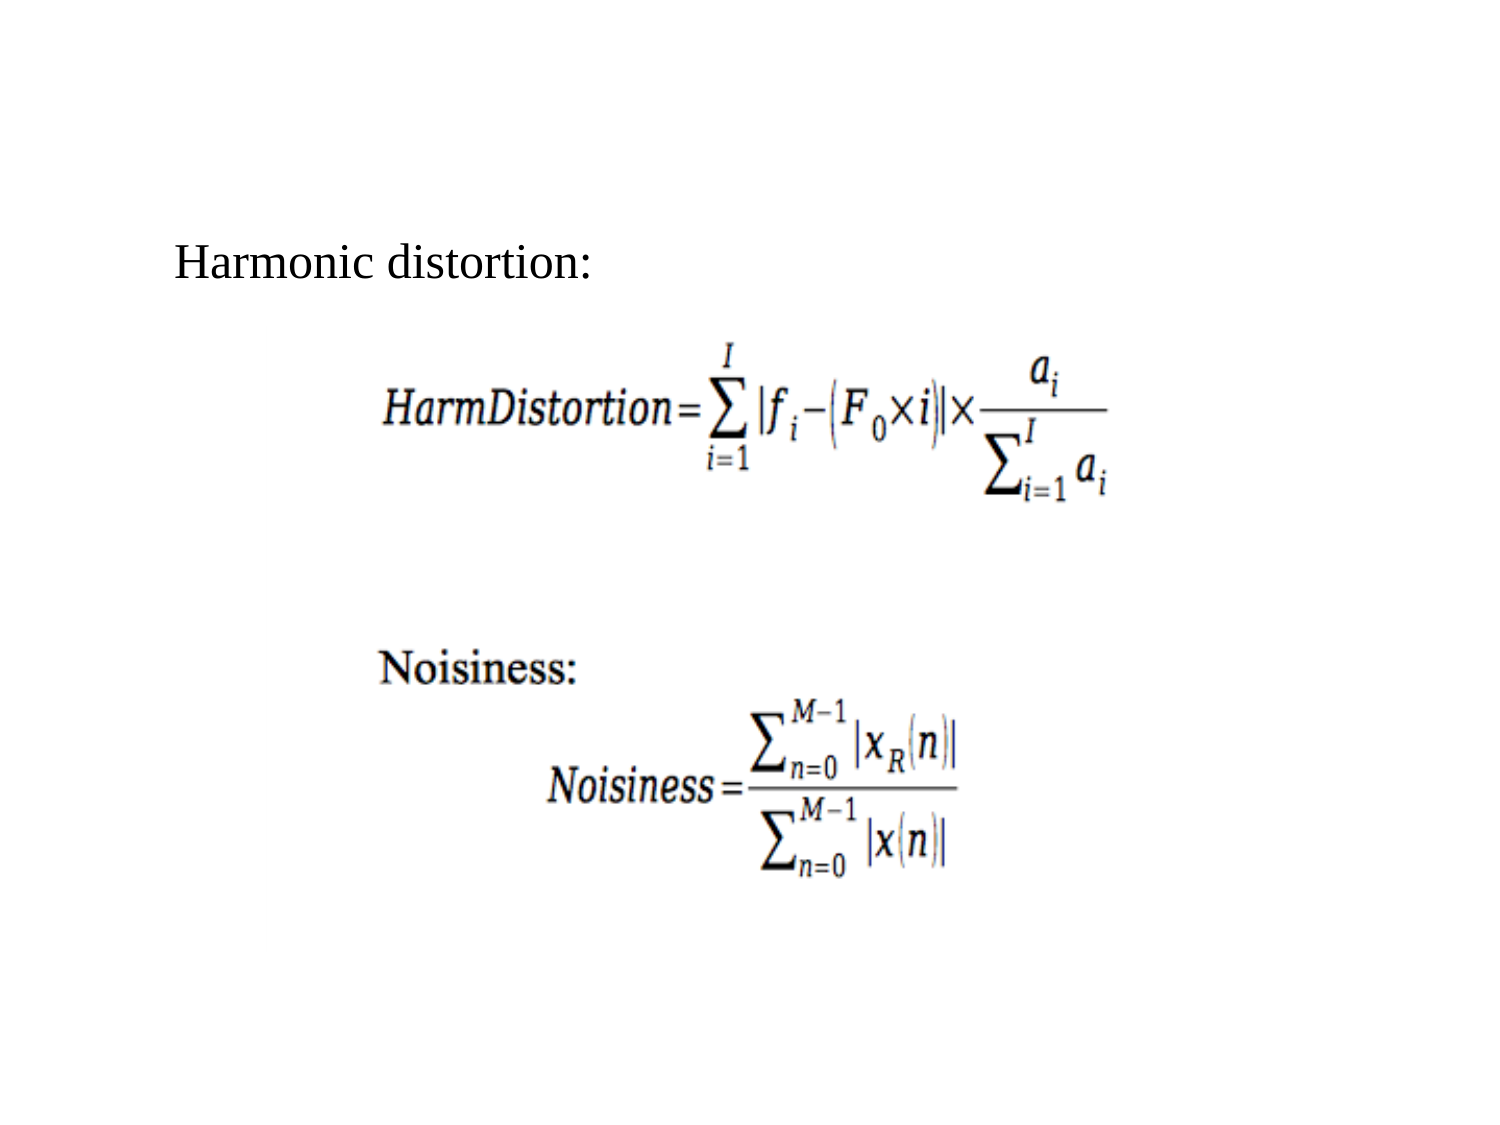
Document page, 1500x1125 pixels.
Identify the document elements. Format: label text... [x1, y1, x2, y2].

text_box Harmonic distortion: [124, 217, 655, 297]
picture [265, 326, 1243, 952]
